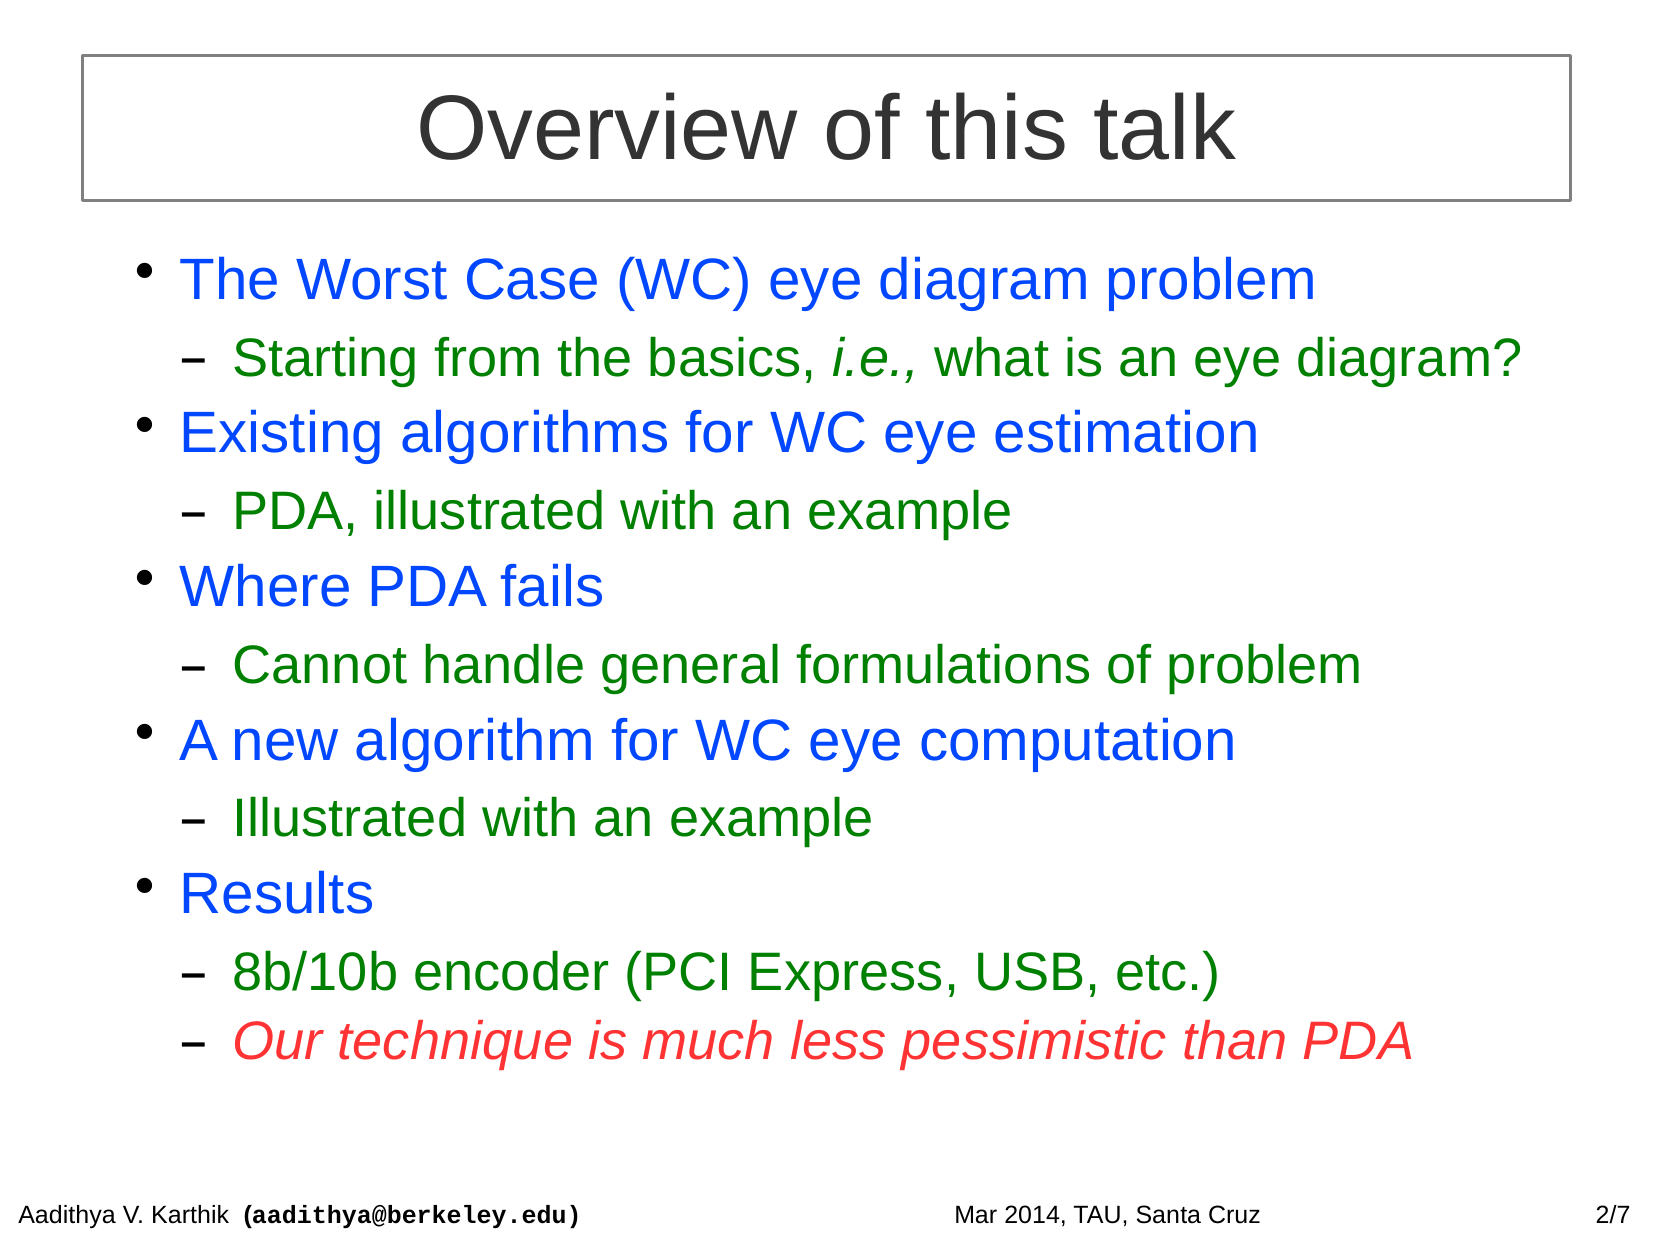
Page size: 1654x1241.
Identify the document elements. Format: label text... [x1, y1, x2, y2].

title Overview of this talk [82, 55, 1571, 201]
list The Worst Case (WC) eye diagram problem Starting from the basics, i.e., what is an eye diagram? Existing algorithms for WC eye estimation PDA, illustrated with an example Where PDA fails Cannot handle general formulations of problem A new algorithm for WC eye computation Illustrated with an example Results 8b/10b encoder (PCI Express, USB, etc.) Our technique is much less pessimistic than PDA [112, 255, 1568, 1156]
